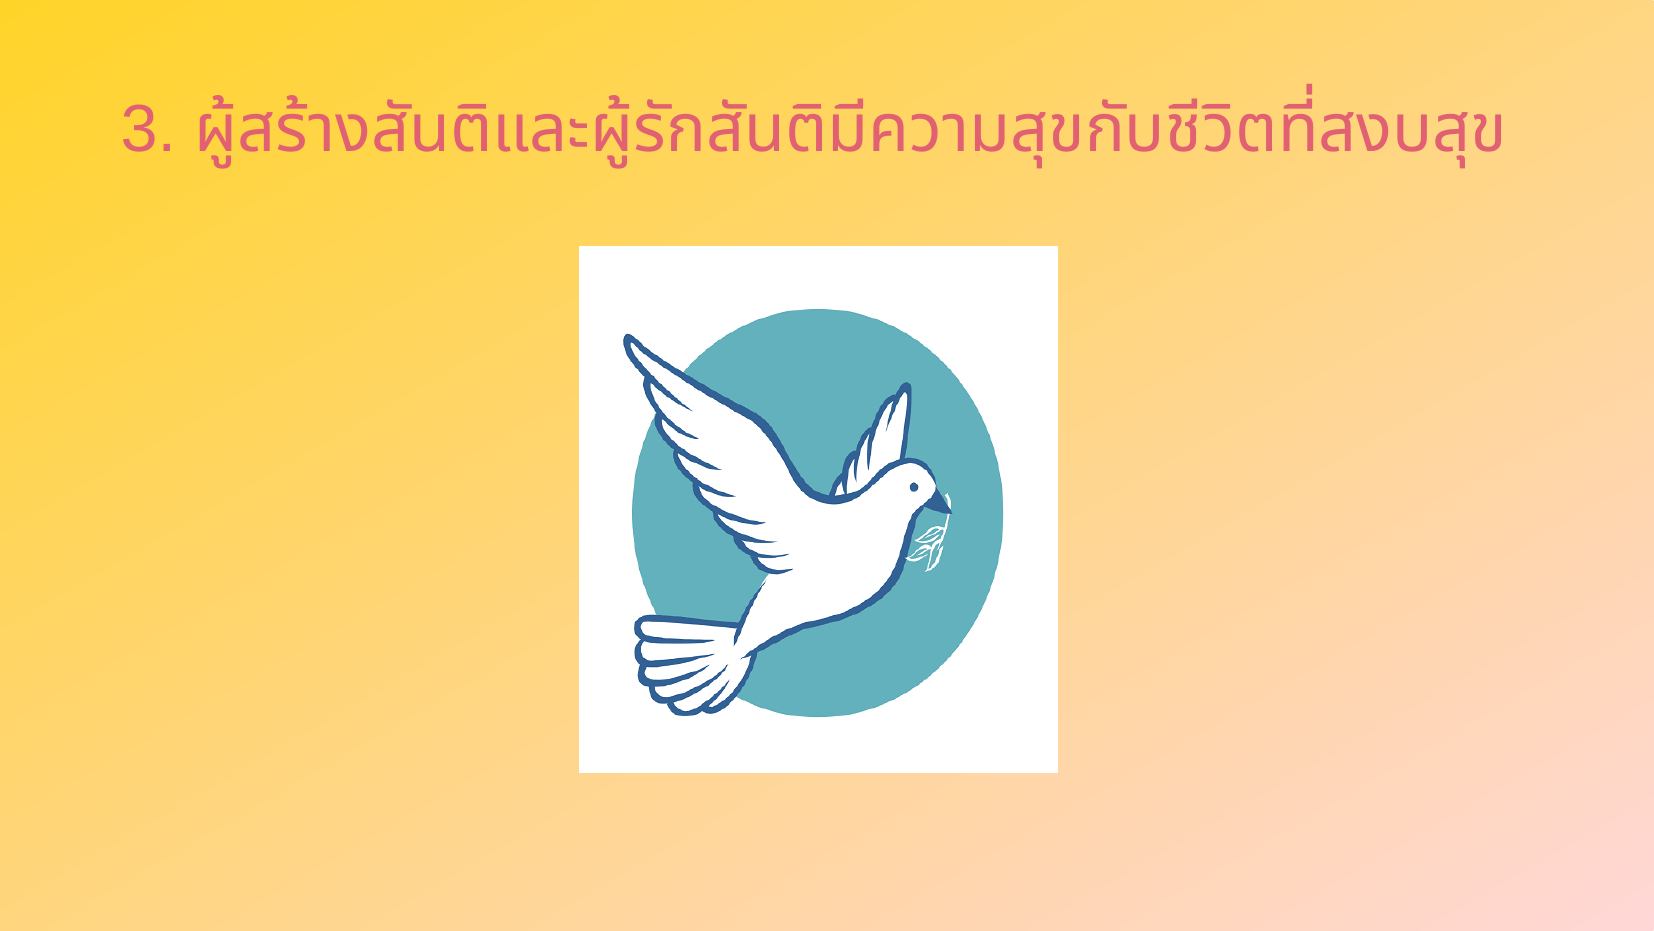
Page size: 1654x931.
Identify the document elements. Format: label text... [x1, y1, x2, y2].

text_box 3. ผู้สร้างสันติและผู้รักสันติมีความสุขกับชีวิตที่สงบสุข [105, 83, 1552, 188]
picture [579, 246, 1058, 774]
